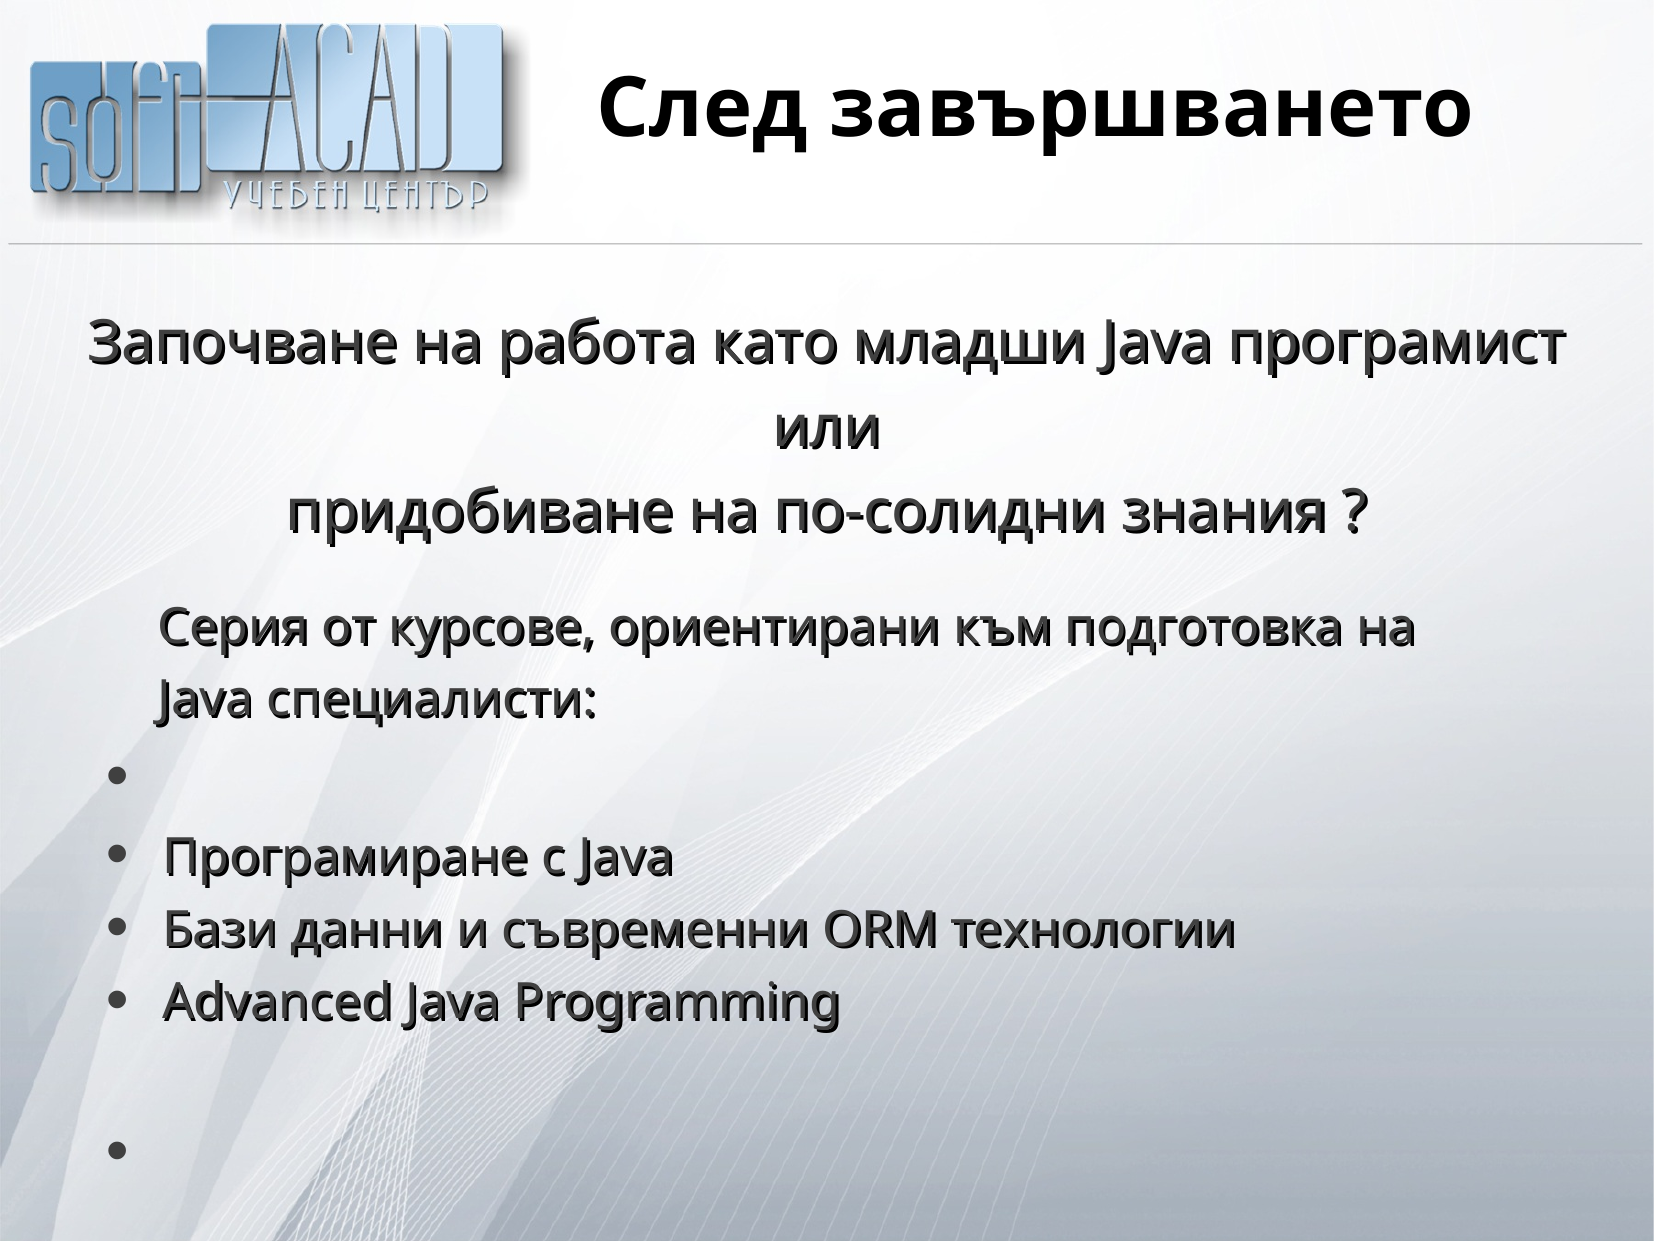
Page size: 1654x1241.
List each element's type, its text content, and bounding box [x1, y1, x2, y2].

title След завършването [464, 45, 1604, 241]
text_box Започване на работа като младши Java програмист или придобиване на по-солидни знания ? [0, 295, 1654, 1133]
